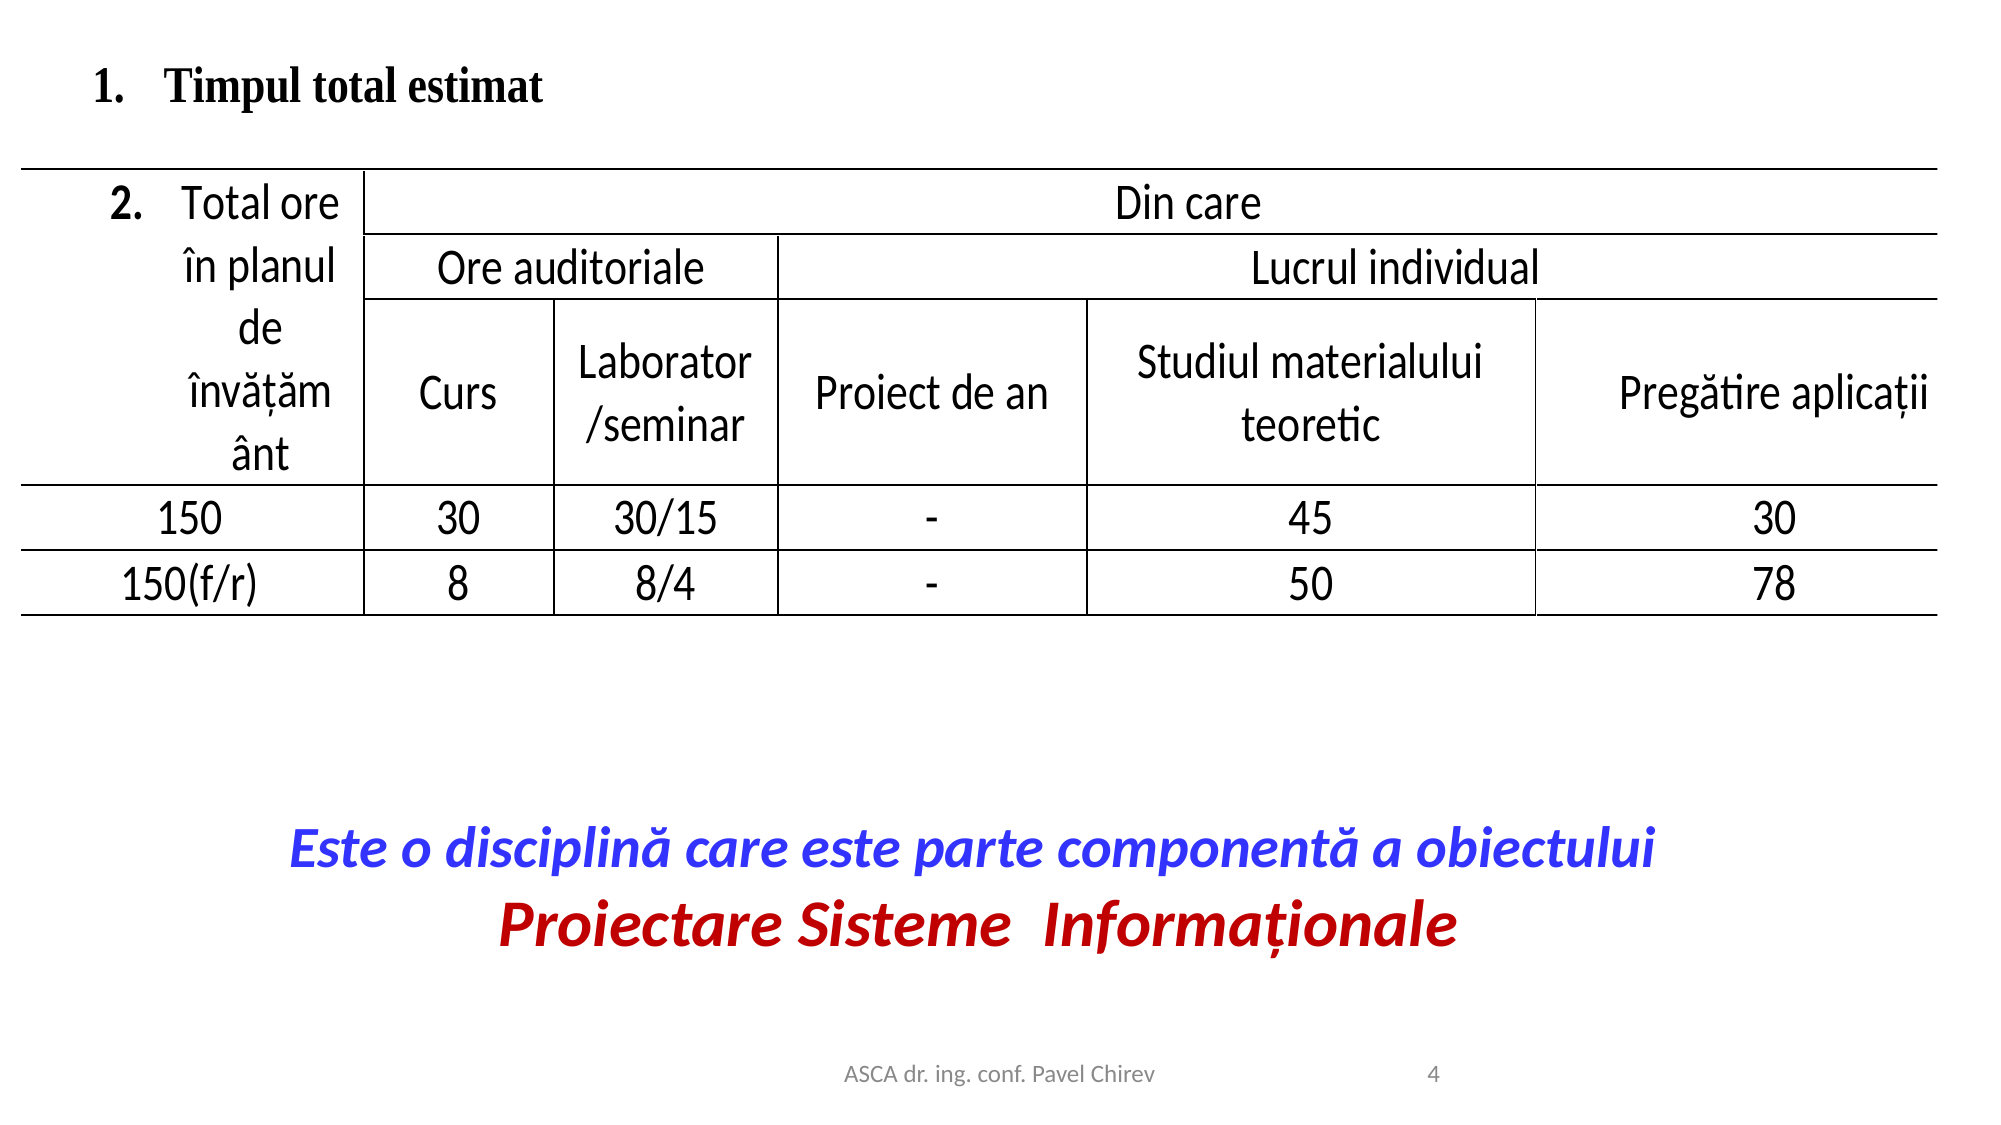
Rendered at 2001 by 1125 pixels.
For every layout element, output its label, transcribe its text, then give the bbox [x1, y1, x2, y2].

text_box ASCA dr. ing. conf. Pavel Chirev [662, 1042, 1338, 1103]
text_box Este o disciplină care este parte componentă a obiectului Proiectare Sisteme Informaționale [95, 802, 1863, 969]
text_box [1412, 1042, 1863, 1103]
picture [21, 54, 1938, 763]
